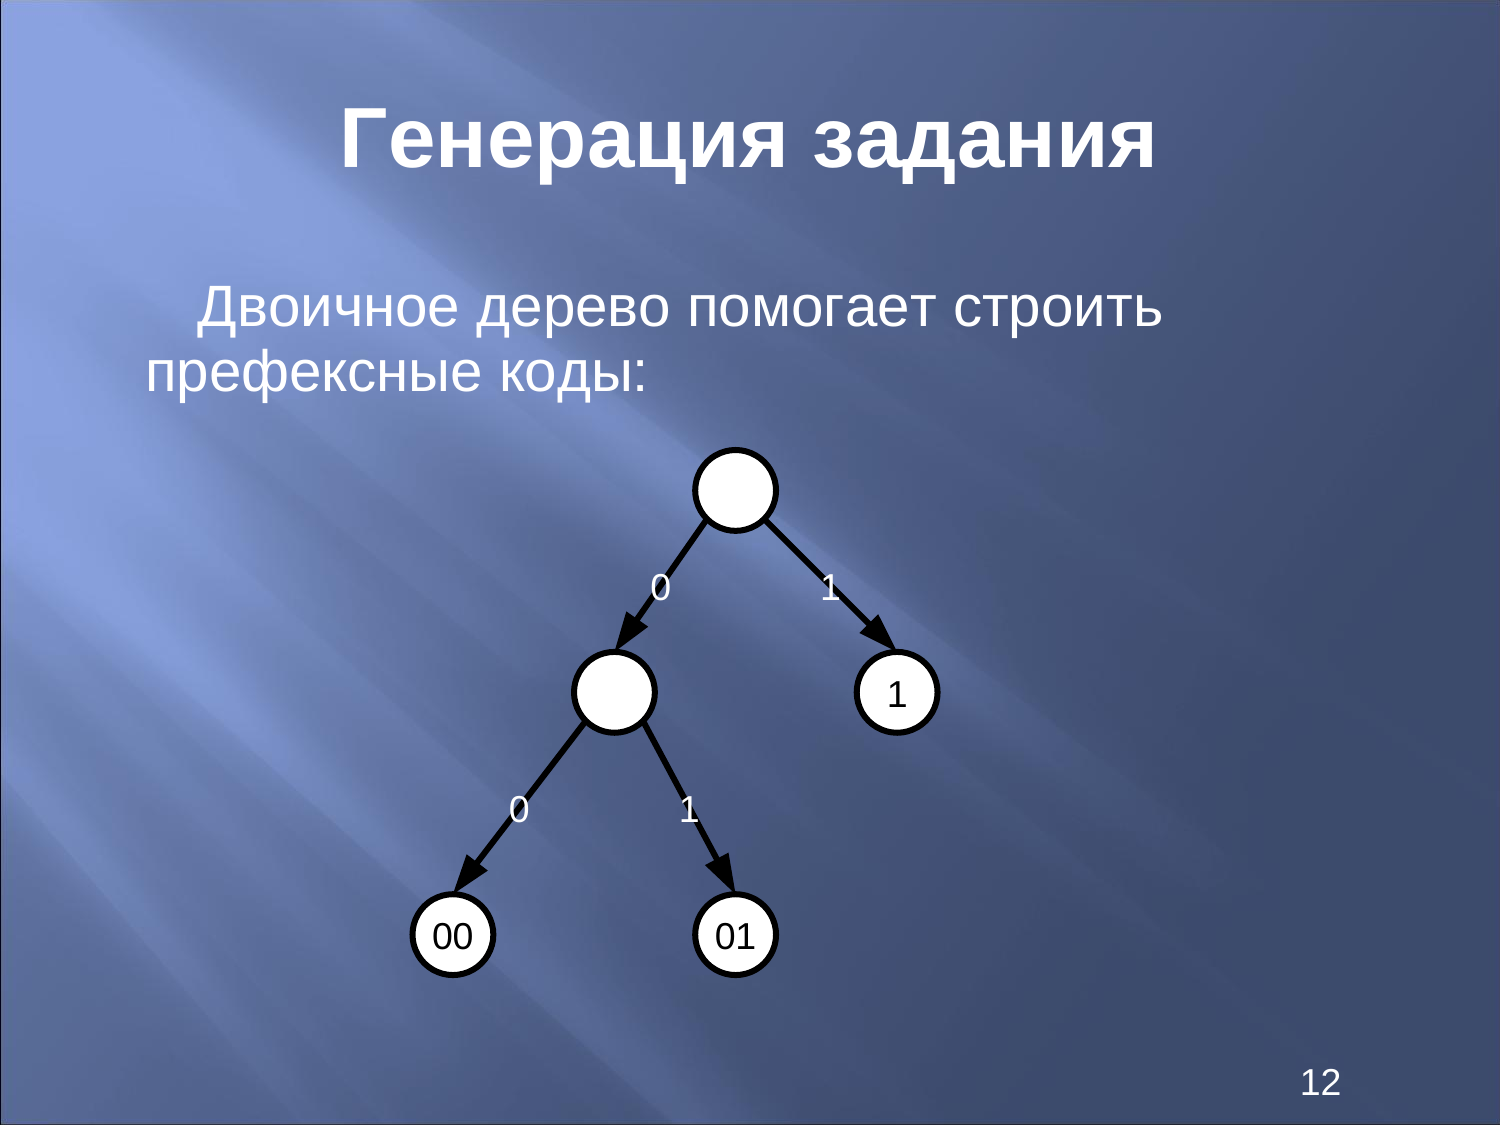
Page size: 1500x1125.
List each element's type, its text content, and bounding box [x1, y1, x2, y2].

title Генерация задания [75, 28, 1425, 249]
text_box [695, 450, 777, 531]
text_box 00 [412, 894, 494, 976]
list Двоичное дерево помогает строить префексные коды: [75, 262, 1425, 1005]
text_box 1 [856, 651, 938, 733]
text_box [574, 651, 655, 733]
picture [0, 0, 1500, 1125]
text_box 01 [695, 894, 777, 976]
